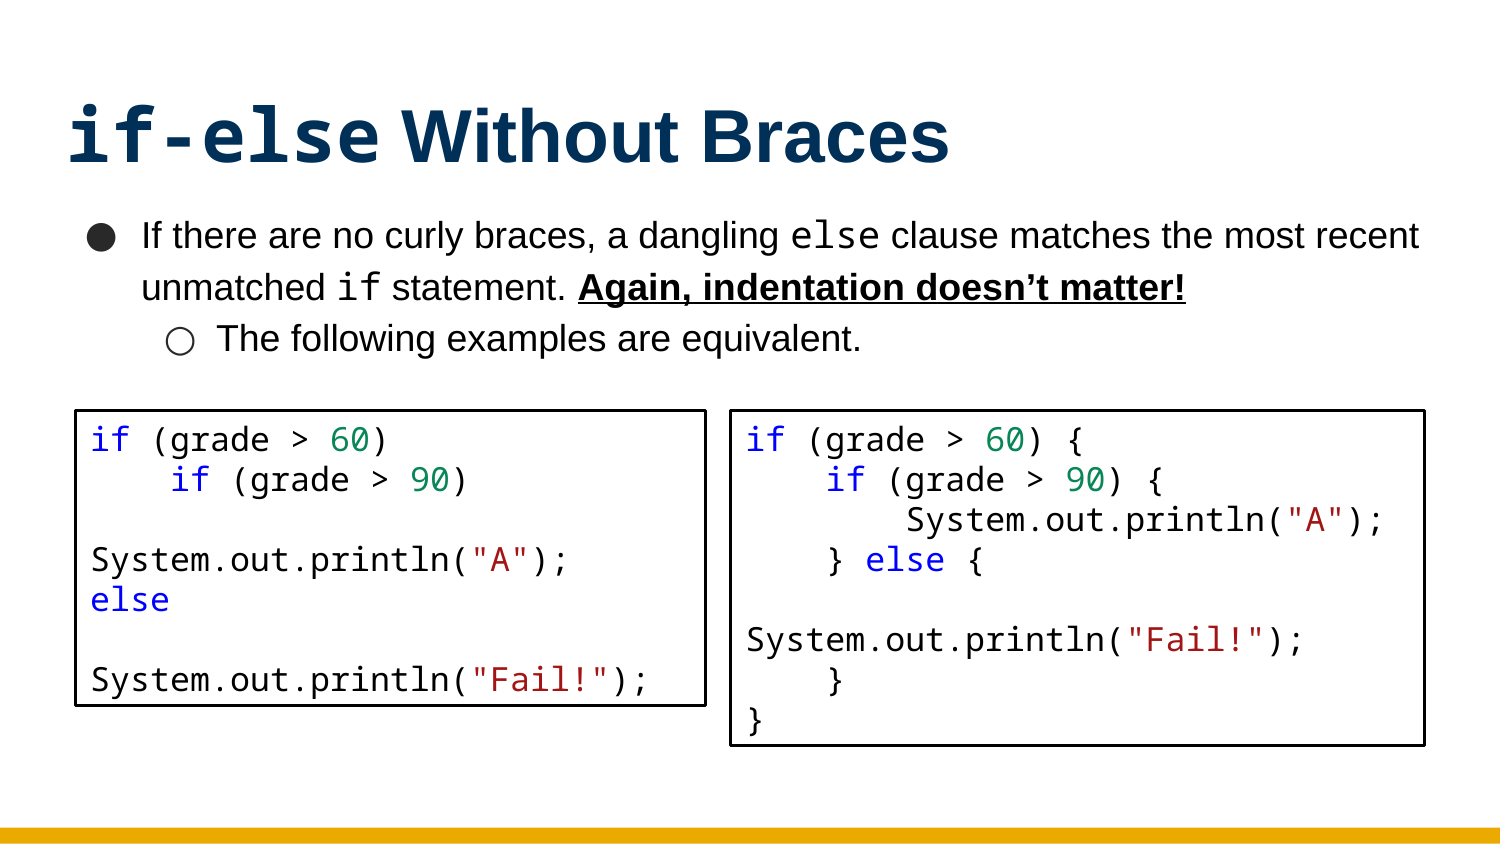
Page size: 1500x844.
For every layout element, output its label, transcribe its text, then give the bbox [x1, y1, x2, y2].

text_box If there are no curly braces, a dangling else clause matches the most recent unmatched if statement. Again, indentation doesn’t matter! The following examples are equivalent. [51, 189, 1449, 802]
title if-else Without Braces [51, 72, 1449, 189]
text_box if (grade > 60) if (grade > 90) System.out.println("A"); else System.out.println("Fail!"); [75, 410, 706, 706]
text_box if (grade > 60) { if (grade > 90) { System.out.println("A"); } else { System.out.println("Fail!"); } } [730, 410, 1425, 746]
